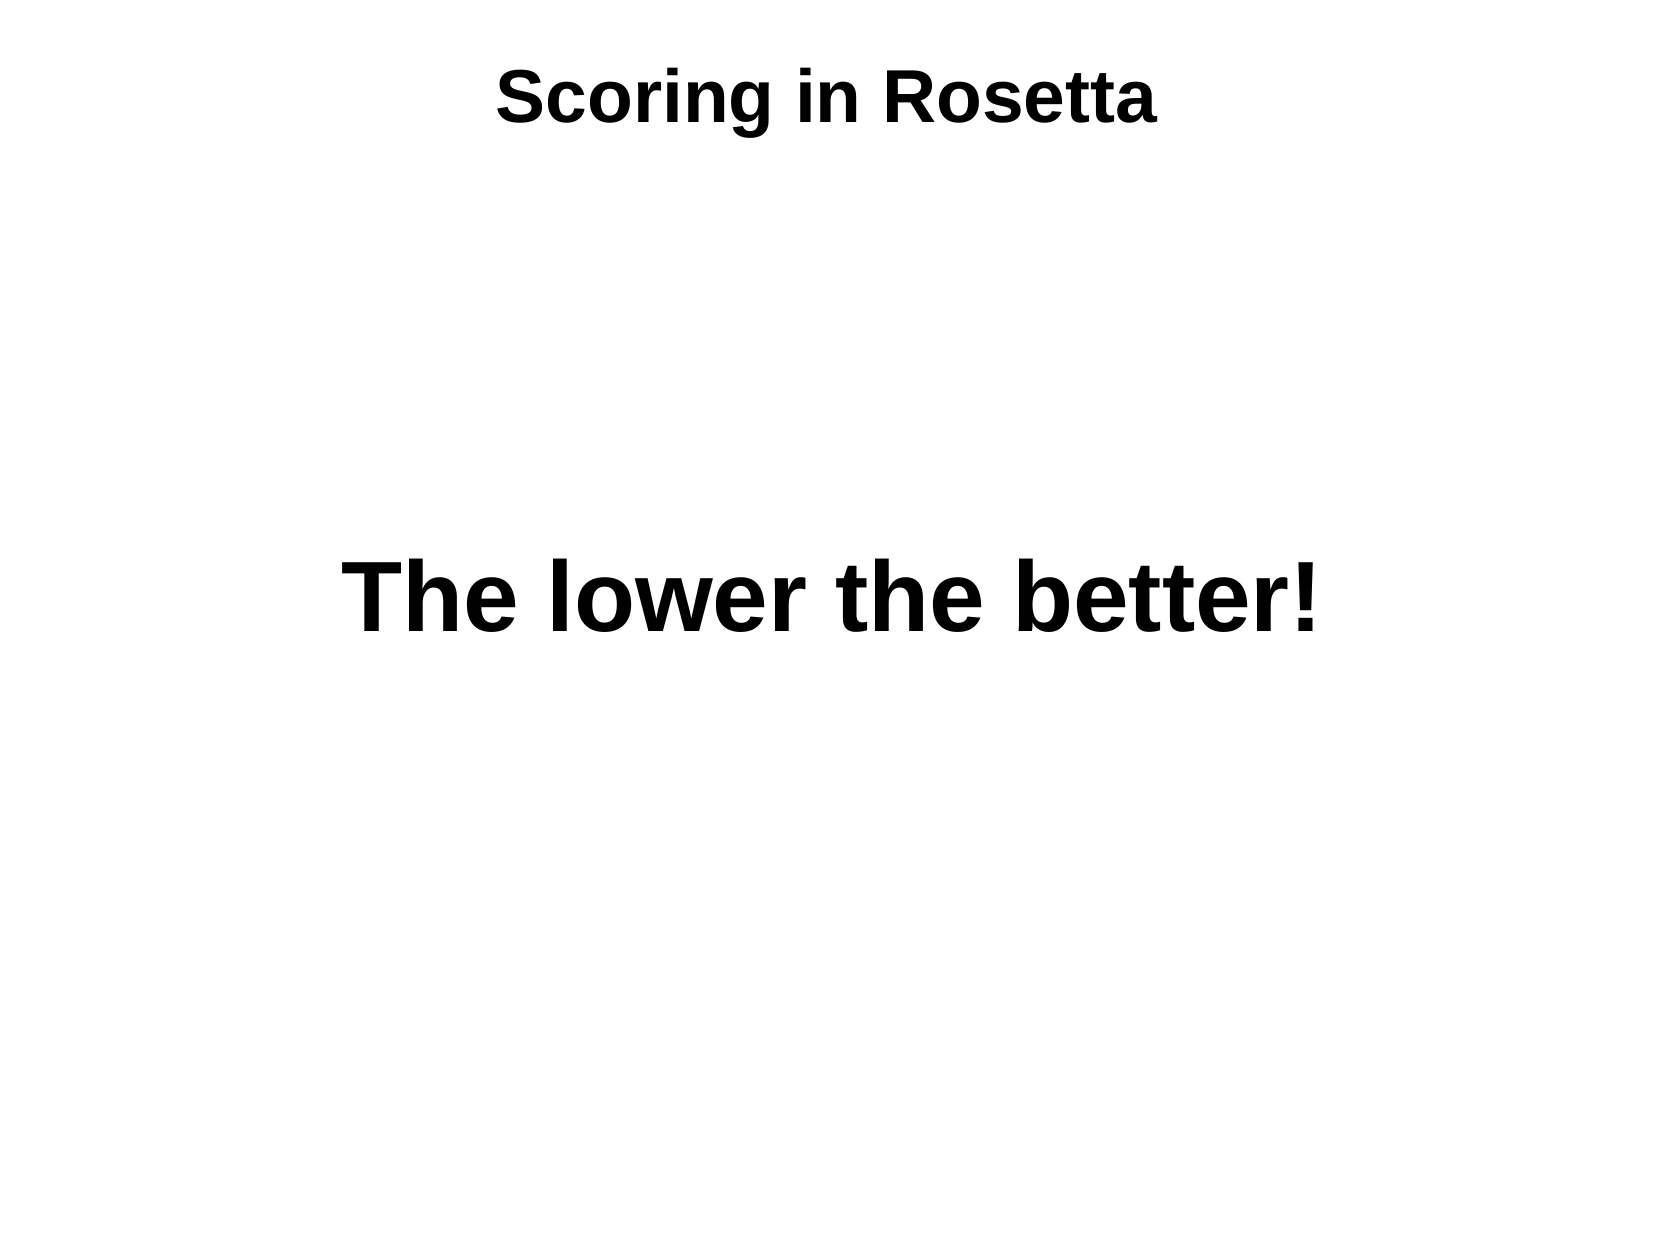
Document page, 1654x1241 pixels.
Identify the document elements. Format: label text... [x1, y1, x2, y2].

text_box Scoring in Rosetta [0, 47, 1654, 146]
text_box The lower the better! [150, 533, 1516, 661]
